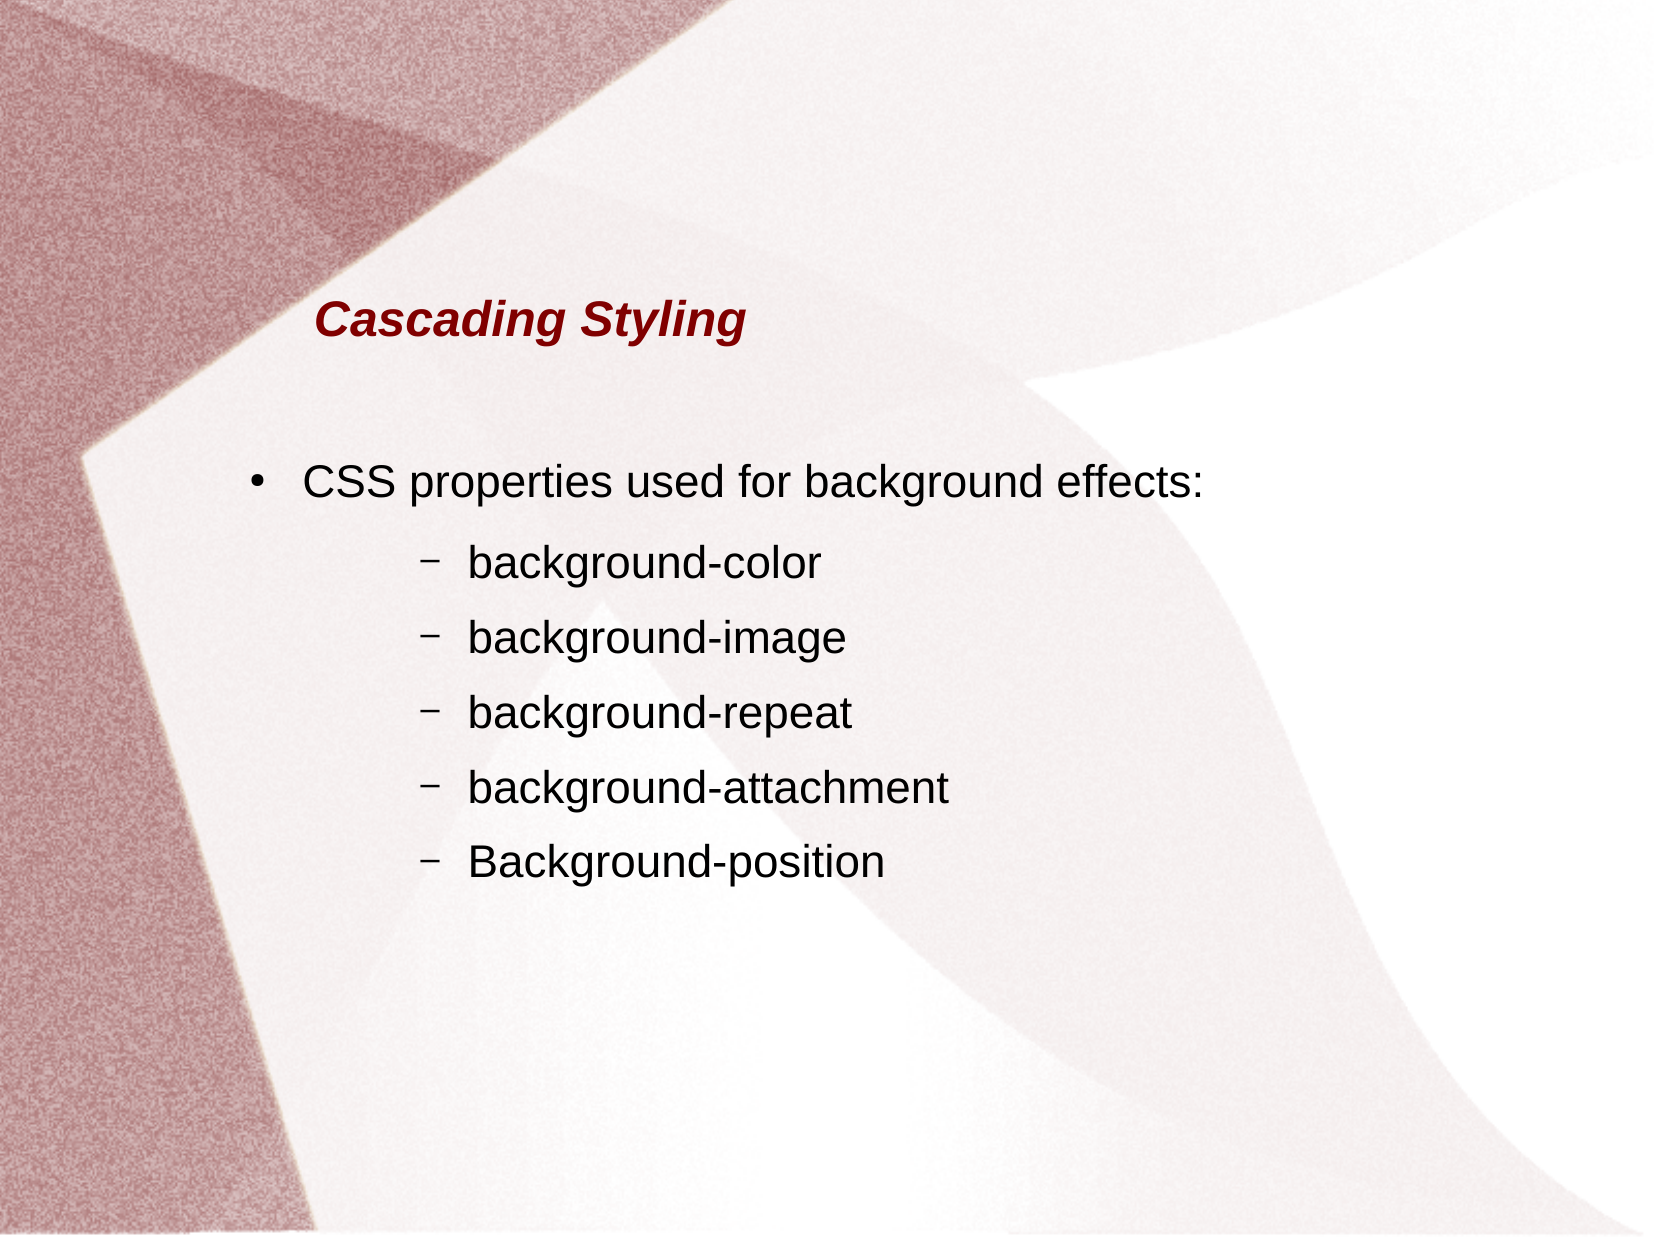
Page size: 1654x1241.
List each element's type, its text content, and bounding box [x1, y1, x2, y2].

picture [0, 0, 1654, 1241]
title Cascading Styling [300, 242, 1310, 451]
list CSS properties used for background effects: background-color background-image background-repeat background-attachment Background-position [231, 456, 1613, 1241]
